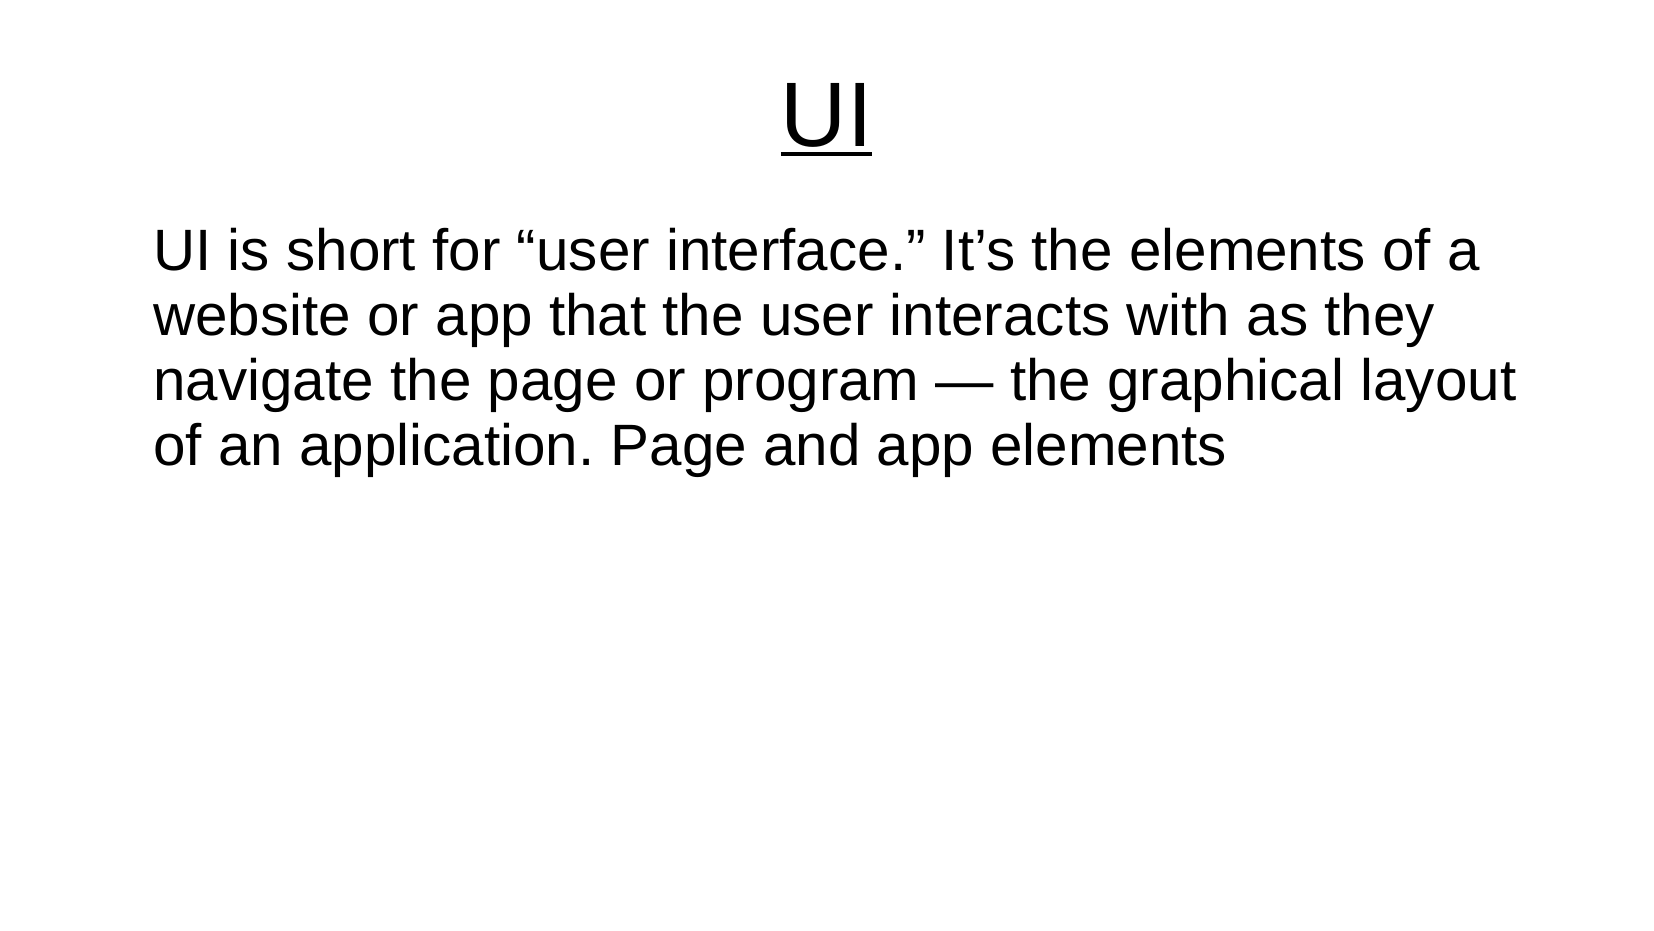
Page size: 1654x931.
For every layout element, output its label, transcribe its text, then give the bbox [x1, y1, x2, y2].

title UI [82, 37, 1571, 193]
list UI is short for “user interface.” It’s the elements of a website or app that the user interacts with as they navigate the page or program — the graphical layout of an application. Page and app elements [82, 217, 1571, 758]
